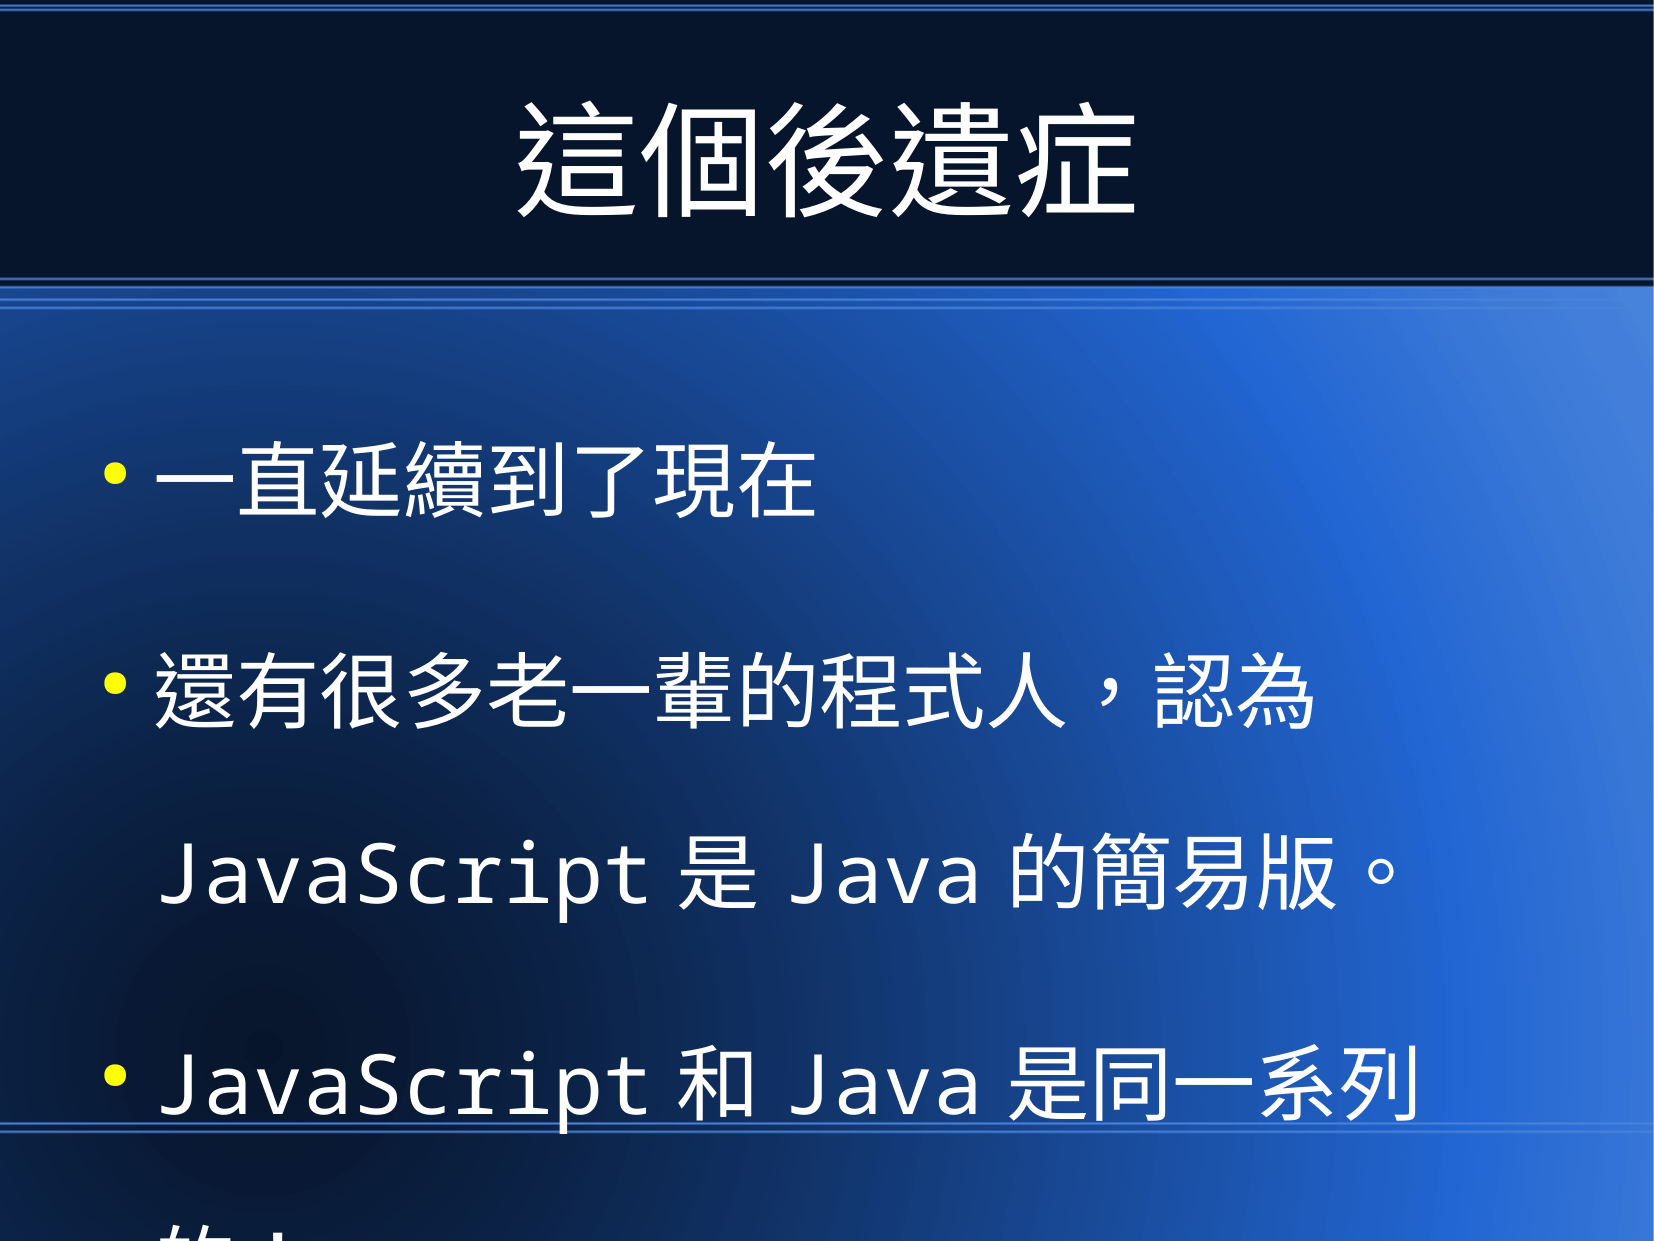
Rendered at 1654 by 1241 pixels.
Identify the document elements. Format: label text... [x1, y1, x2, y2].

title 這個後遺症 [82, 49, 1571, 257]
picture [0, 0, 1654, 1241]
list 一直延續到了現在 還有很多老一輩的程式人，認為JavaScript是Java的簡易版。 JavaScript和Java是同一系列的！ [82, 355, 1571, 1241]
